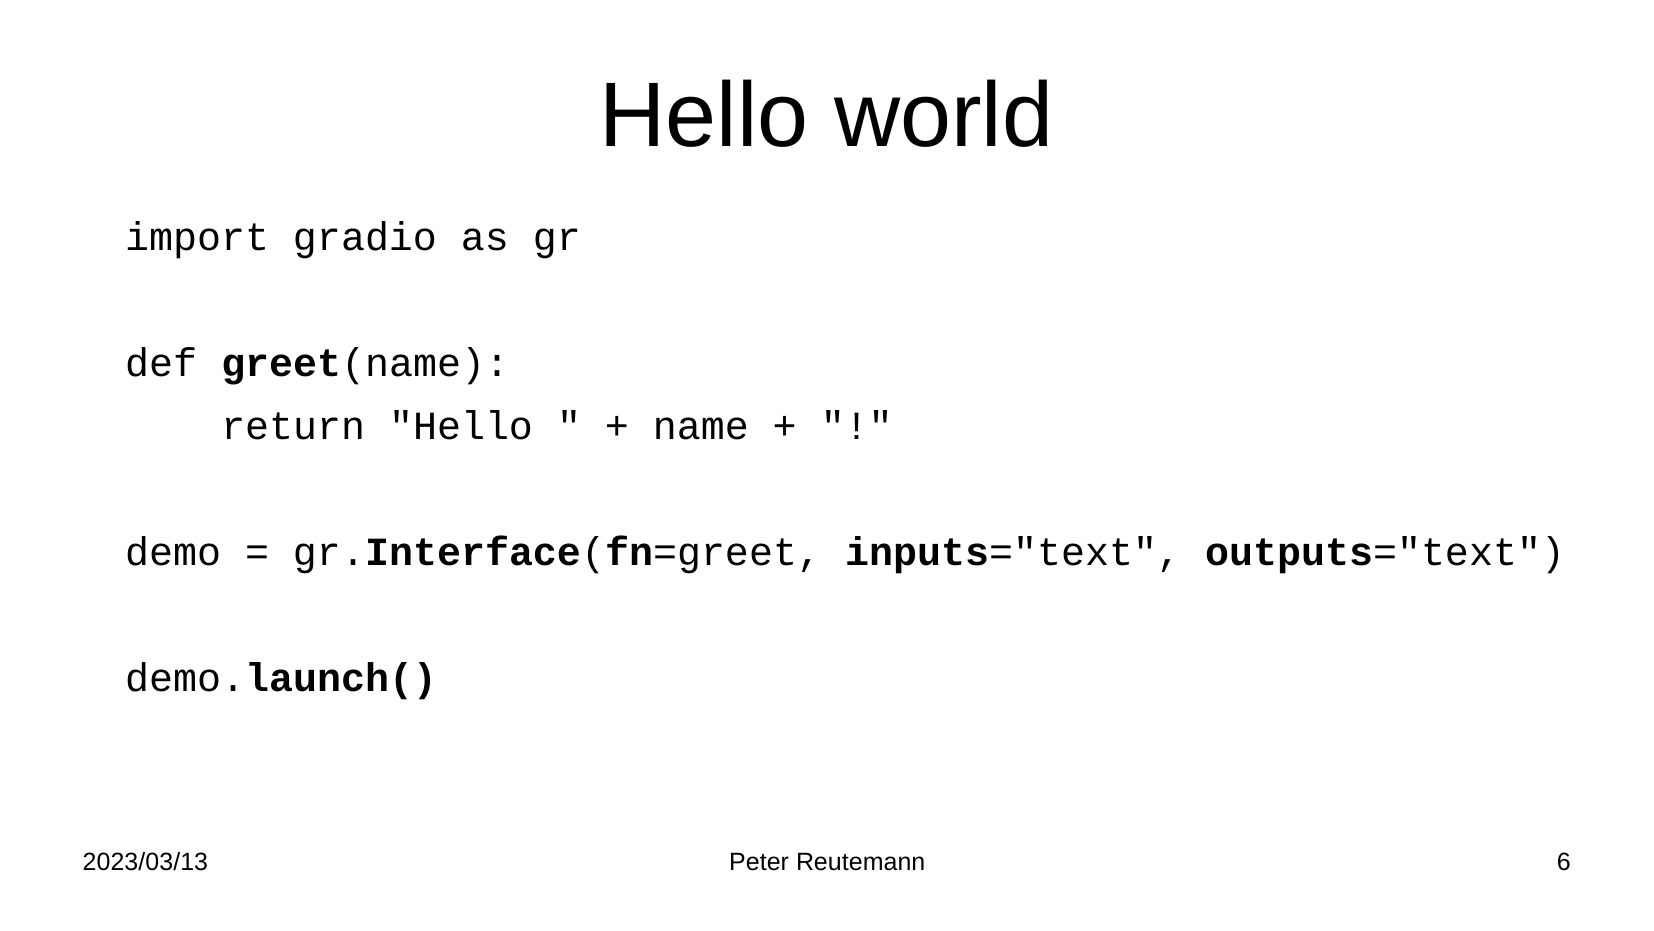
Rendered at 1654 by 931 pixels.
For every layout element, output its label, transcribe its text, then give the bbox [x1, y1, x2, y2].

list import gradio as gr def greet(name): return "Hello " + name + "!" demo = gr.Interface(fn=greet, inputs="text", outputs="text") demo.launch() [82, 217, 1571, 758]
title Hello world [82, 37, 1571, 193]
